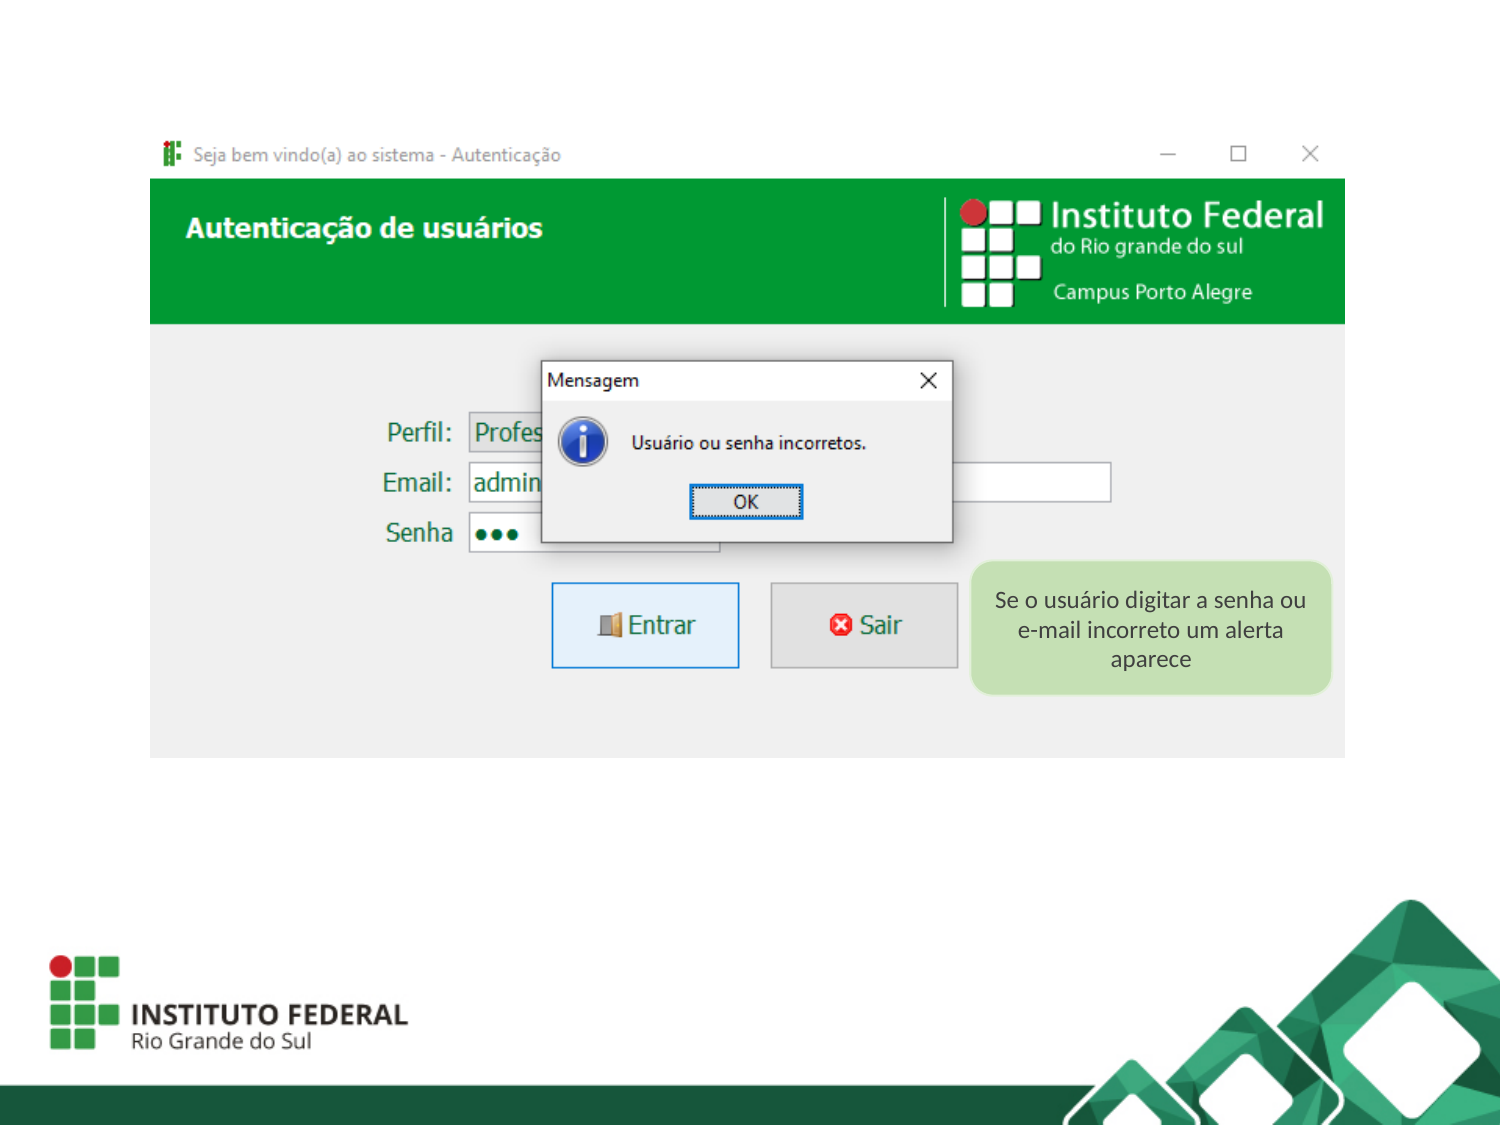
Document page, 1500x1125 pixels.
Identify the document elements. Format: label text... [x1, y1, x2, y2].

picture [150, 135, 1345, 758]
text_box Se o usuário digitar a senha ou e-mail incorreto um alerta aparece [970, 560, 1333, 696]
